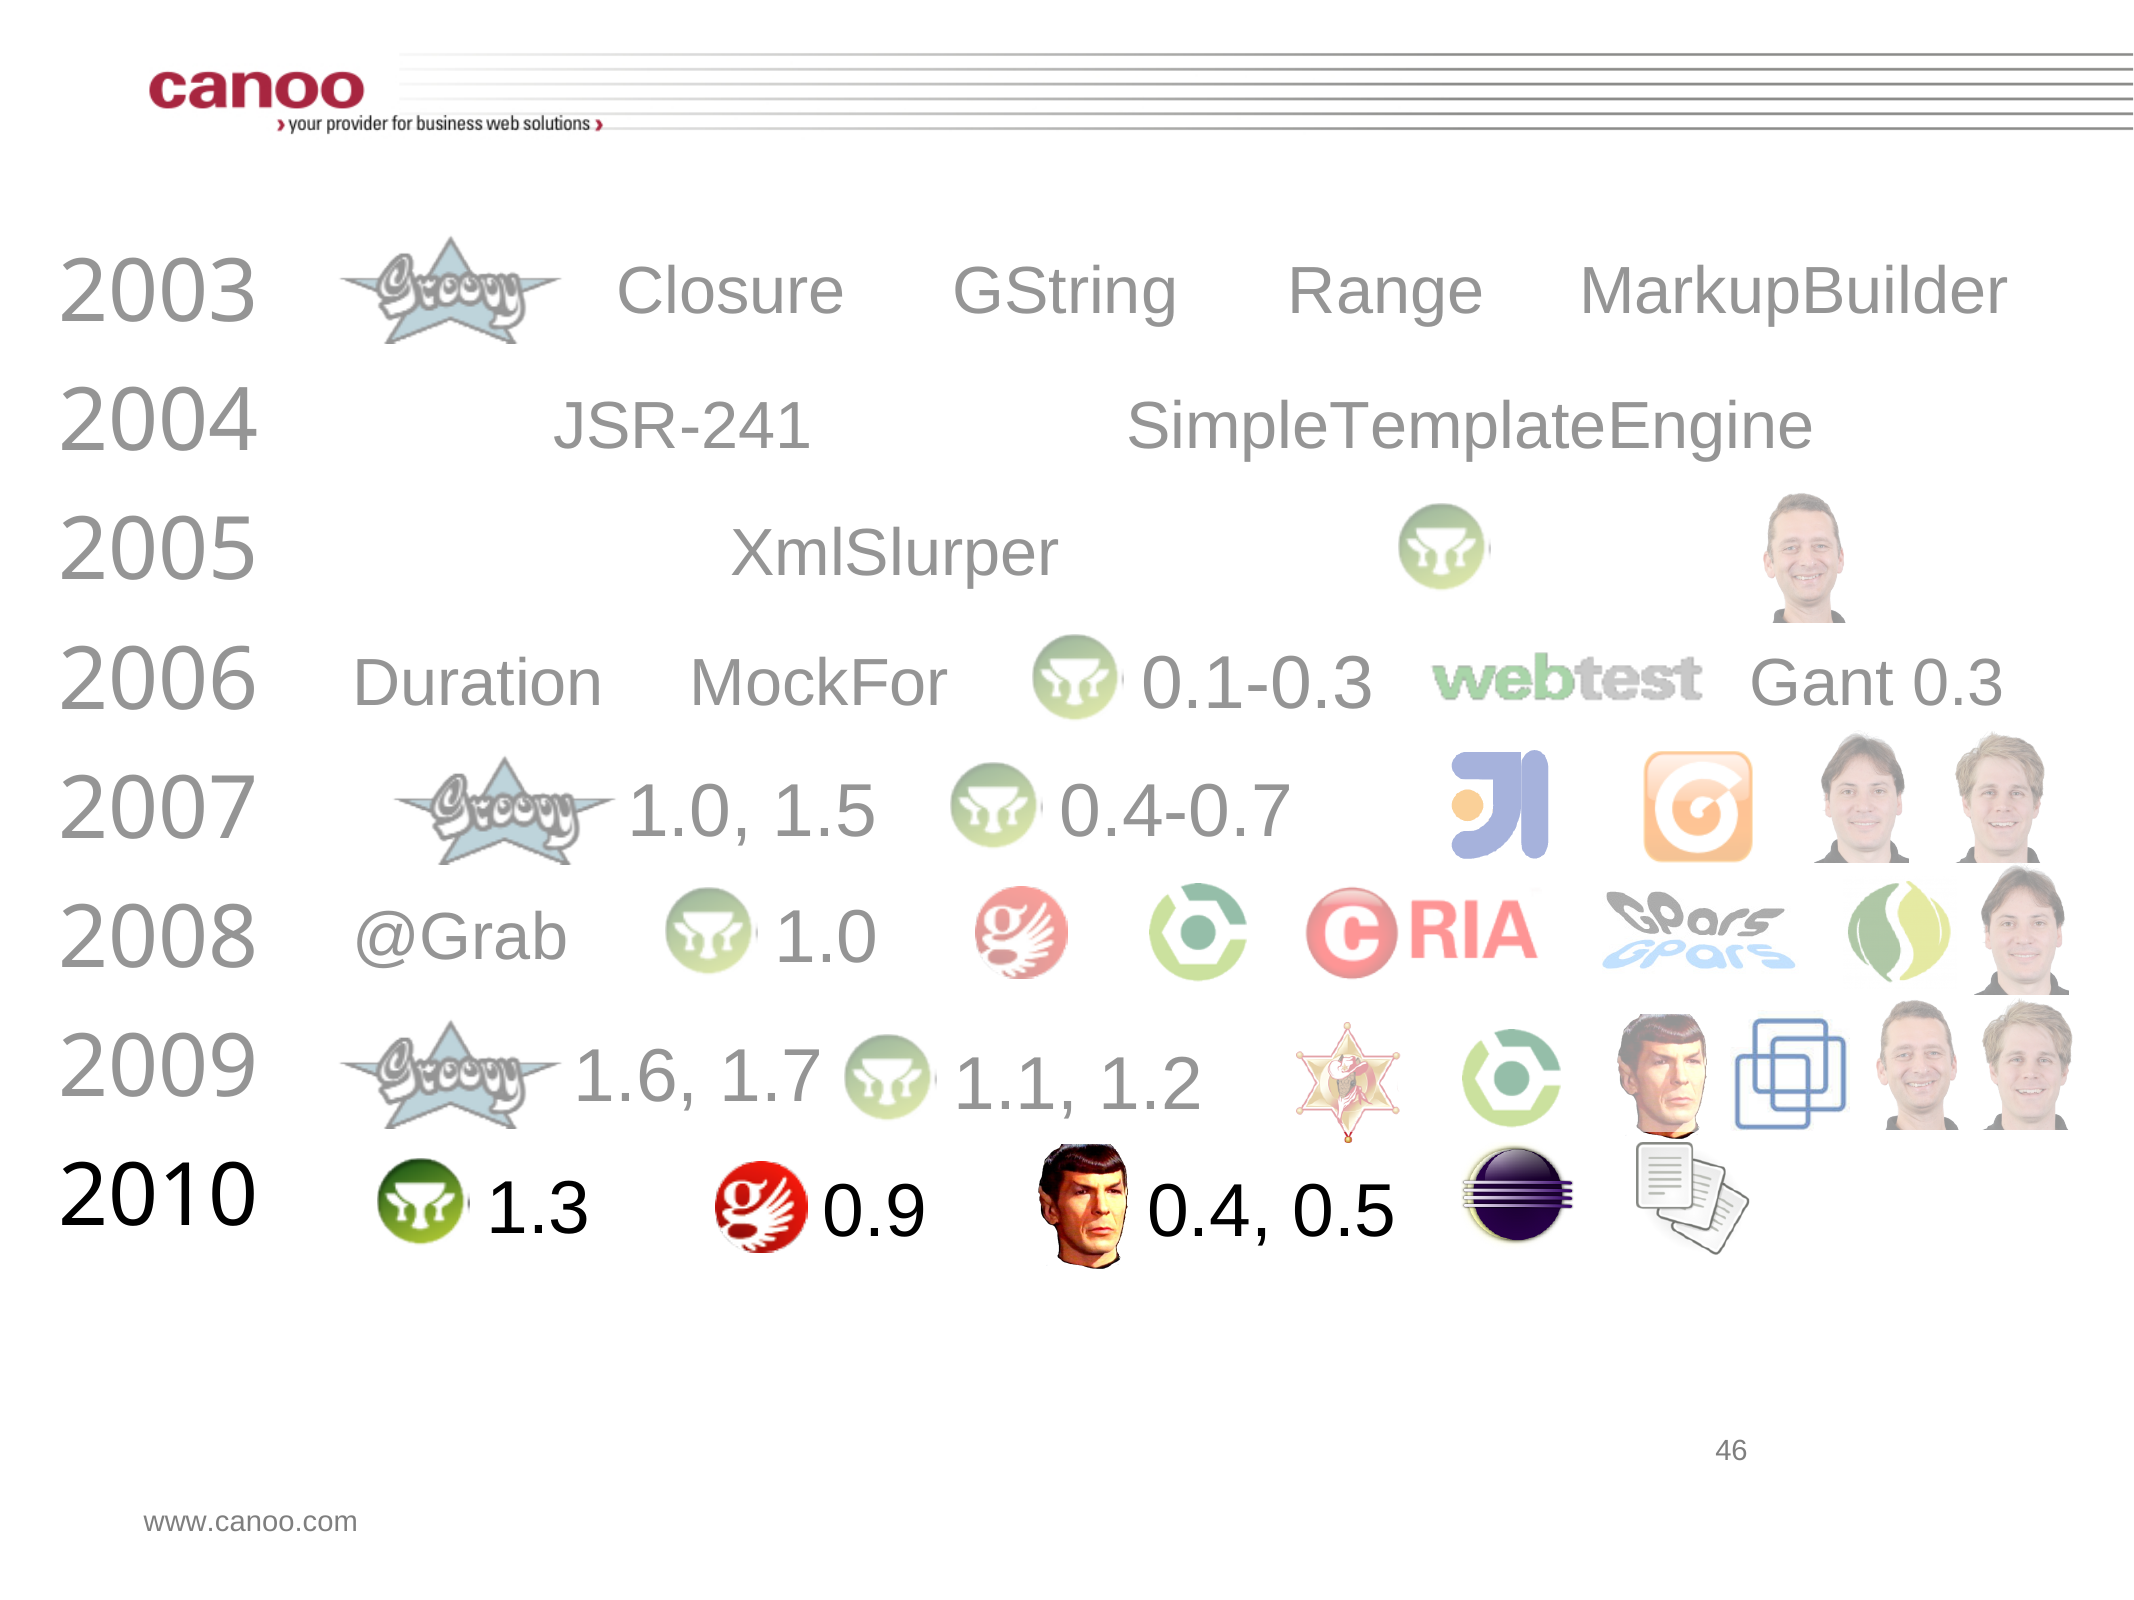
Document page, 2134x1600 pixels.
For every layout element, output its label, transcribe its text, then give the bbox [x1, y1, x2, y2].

text_box <number> [1705, 1423, 1758, 1474]
text_box 2010 [43, 1132, 297, 1251]
picture [715, 1161, 808, 1253]
picture [1037, 1144, 1128, 1270]
text_box 1.3 [471, 1150, 606, 1256]
picture [377, 1158, 470, 1248]
picture [1636, 1142, 1750, 1256]
picture [37, 225, 2101, 1143]
text_box 0.9 [807, 1154, 942, 1260]
text_box 0.4, 0.5 [1132, 1154, 1413, 1260]
picture [0, 21, 2134, 188]
picture [1461, 1142, 1574, 1250]
